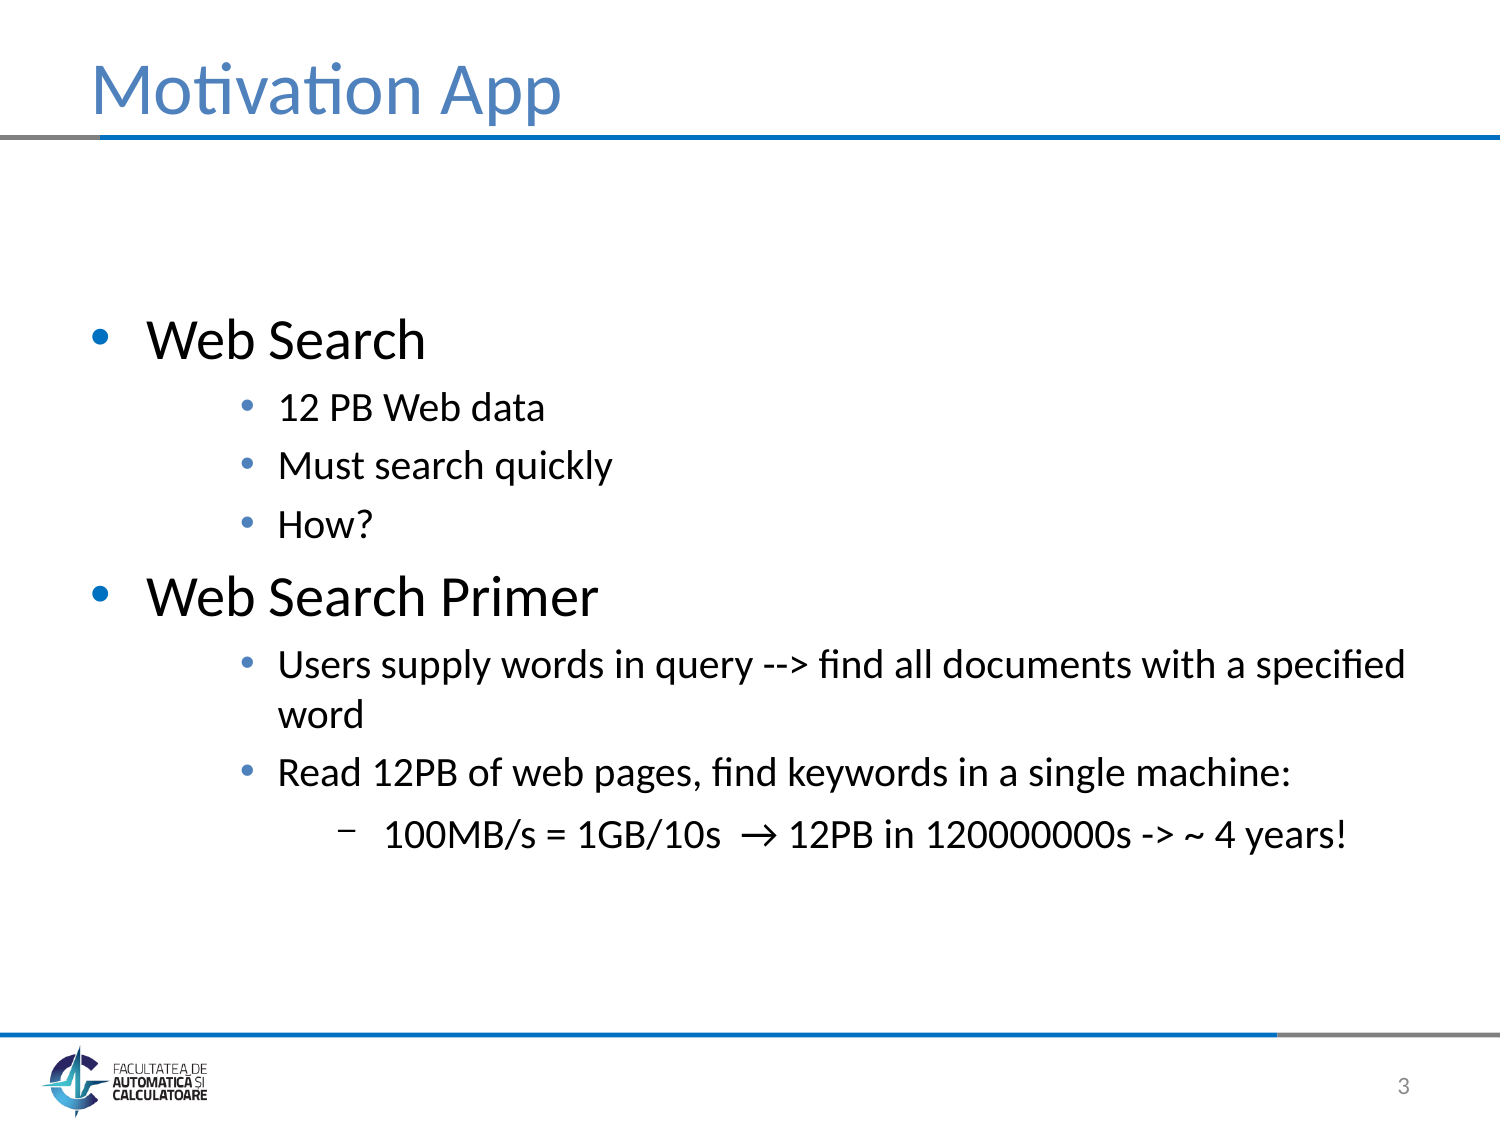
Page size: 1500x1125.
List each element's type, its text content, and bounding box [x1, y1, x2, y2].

list Web Search 12 PB Web data Must search quickly How? Web Search Primer Users supply words in query --> find all documents with a specified word Read 12PB of web pages, find keywords in a single machine: 100MB/s = 1GB/10s → 12PB in 120000000s -> ~ 4 years! [75, 184, 1425, 975]
picture [41, 1045, 207, 1118]
title Motivation App [75, 30, 1425, 138]
